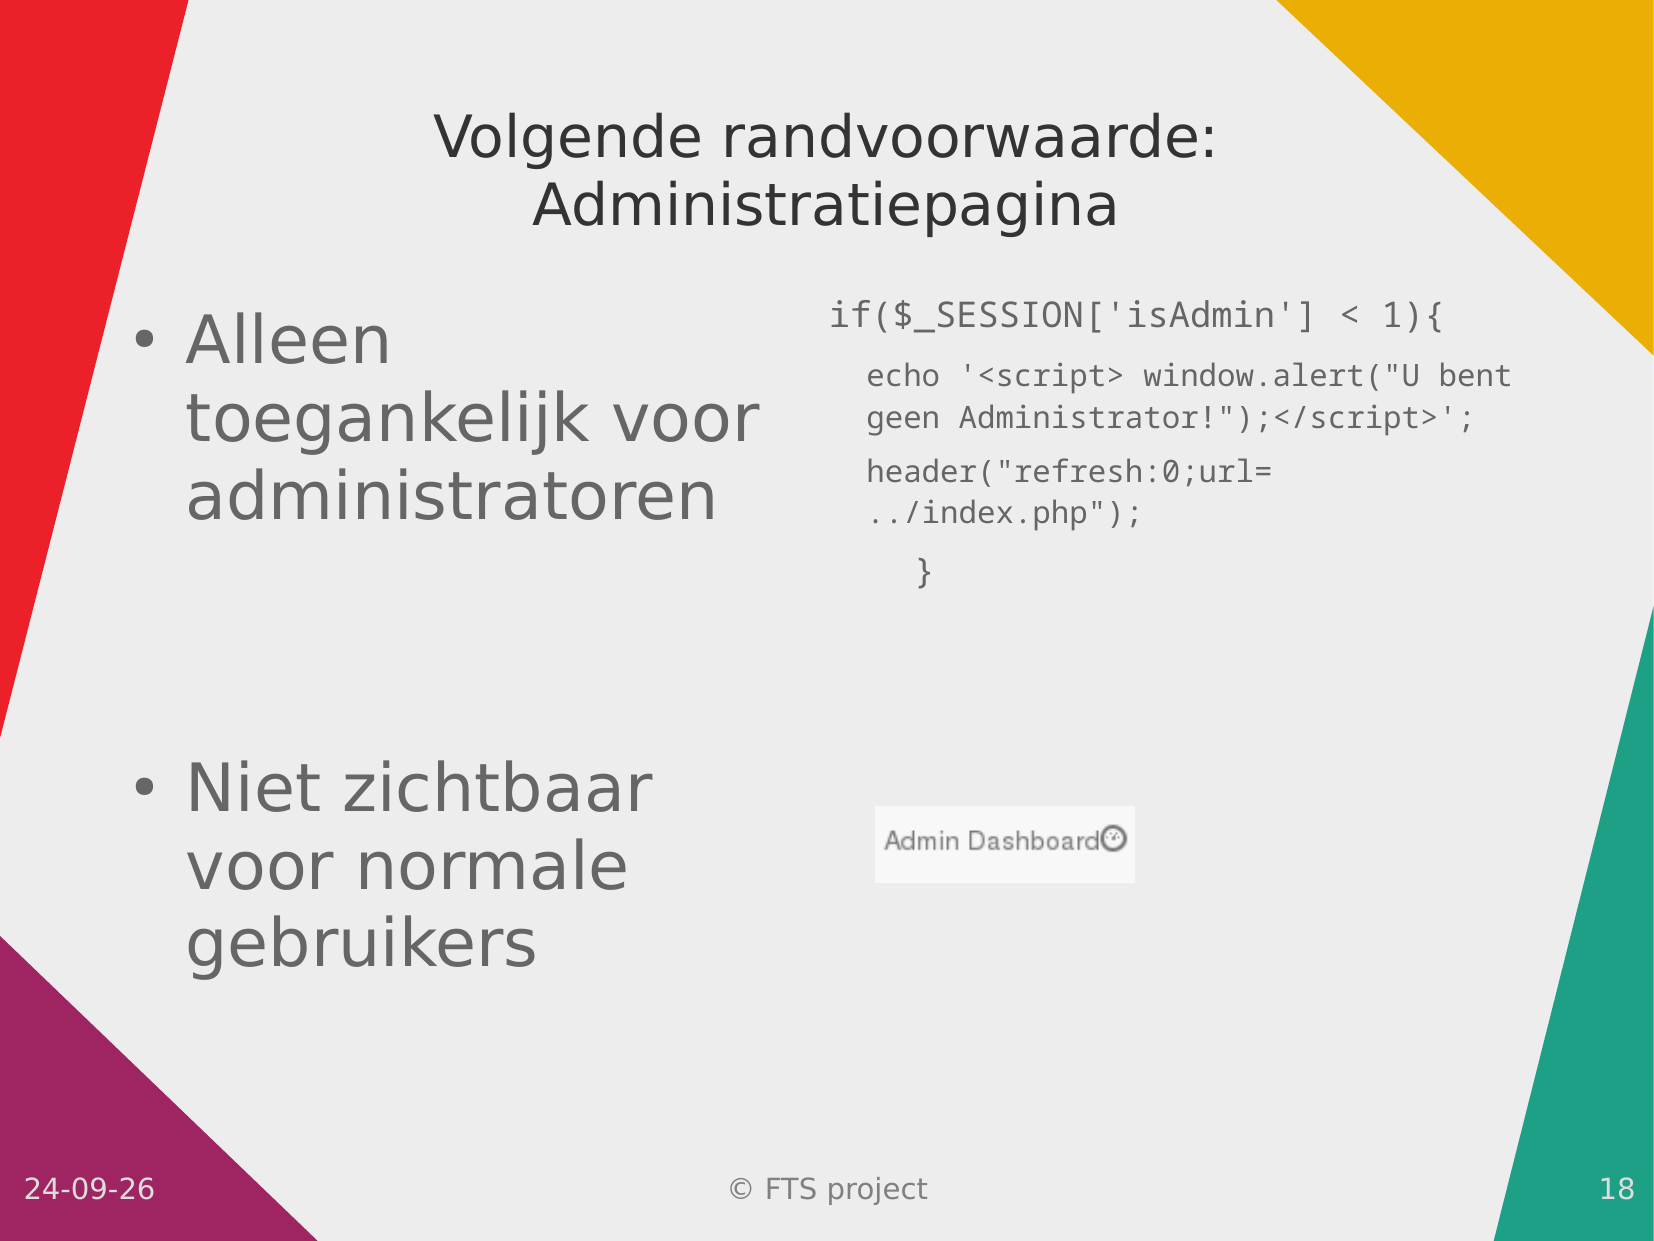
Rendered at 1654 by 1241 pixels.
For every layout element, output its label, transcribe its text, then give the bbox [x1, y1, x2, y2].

title Volgende randvoorwaarde: Administratiepagina [114, 73, 1539, 270]
picture [875, 806, 1135, 883]
list if($_SESSION['isAdmin'] < 1){ echo '<script> window.alert("U bent geen Administrator!");</script>'; header("refresh:0;url= ../index.php"); } [791, 290, 1524, 639]
list Alleen toegankelijk voor administratoren Niet zichtbaar voor normale gebruikers [114, 301, 810, 1027]
